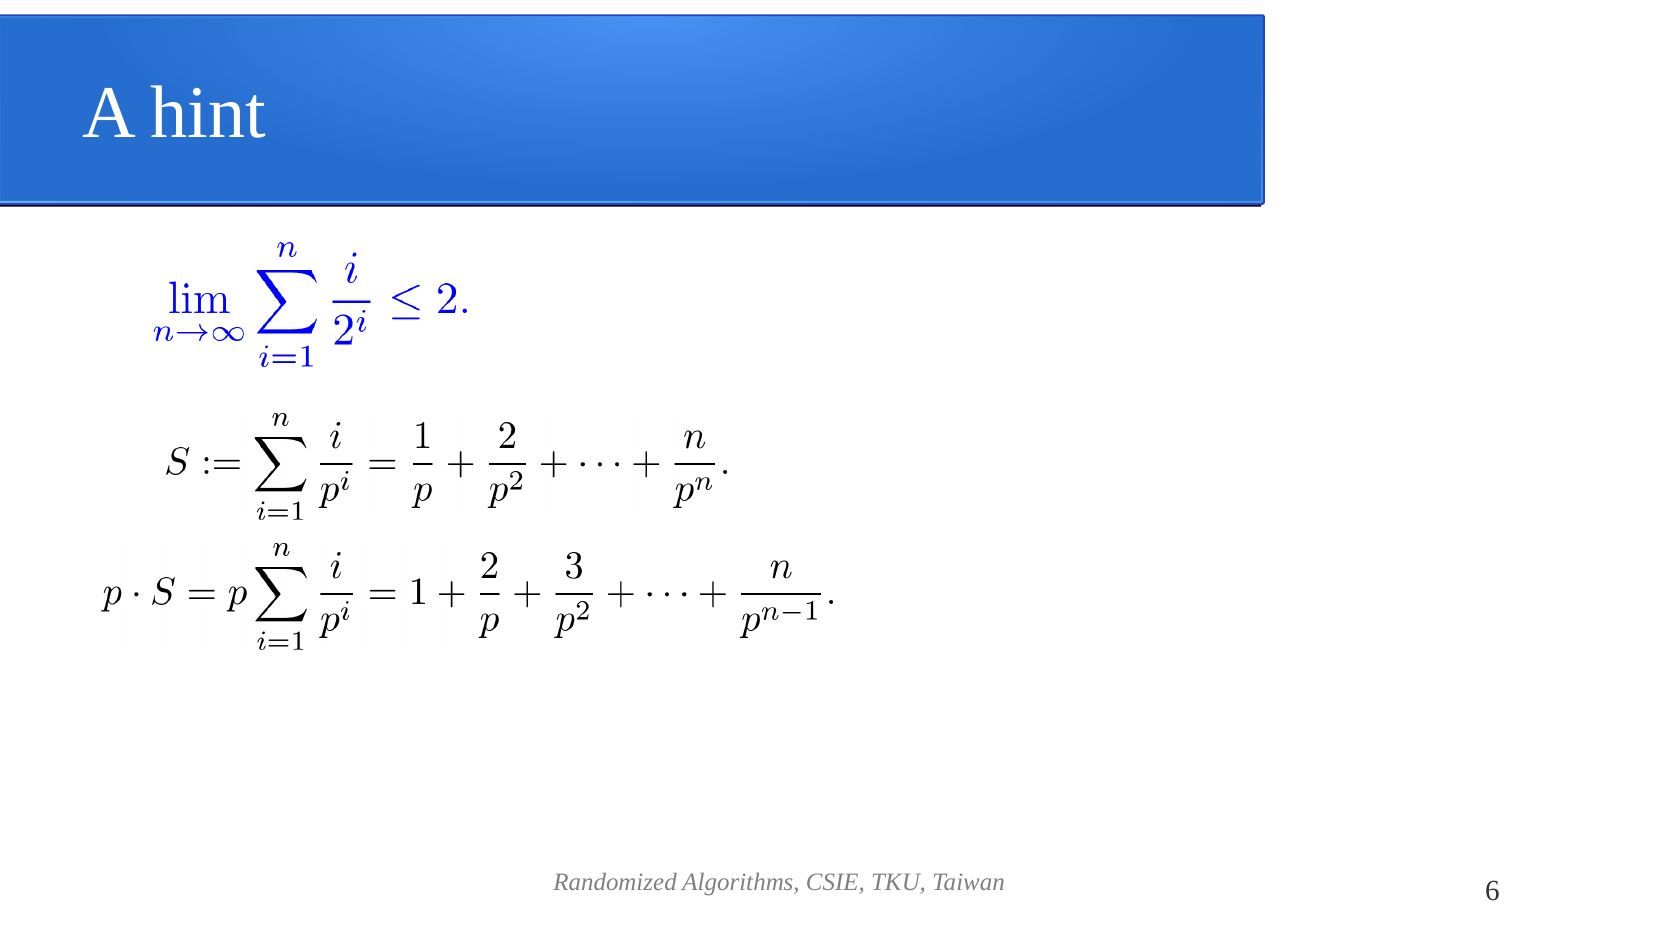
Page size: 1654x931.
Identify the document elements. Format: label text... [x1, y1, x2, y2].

picture [101, 543, 833, 650]
picture [166, 413, 727, 520]
title A hint [82, 29, 1276, 196]
picture [153, 242, 467, 367]
